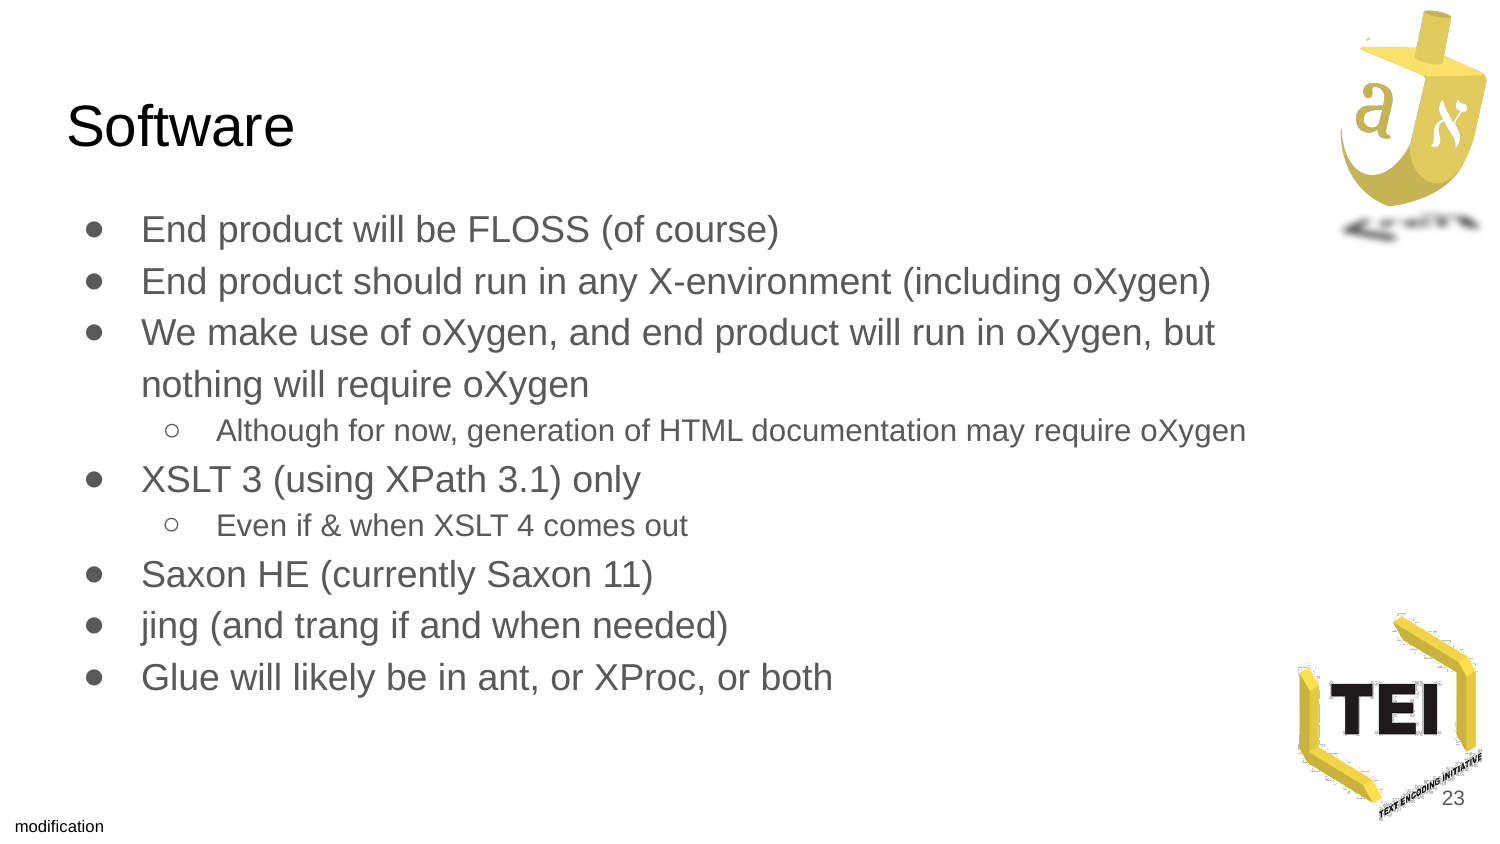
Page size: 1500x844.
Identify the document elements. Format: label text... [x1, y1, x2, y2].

title Software [51, 72, 1449, 167]
text_box modification [0, 810, 136, 844]
slide_number <number> [1389, 764, 1480, 830]
list End product will be FLOSS (of course) End product should run in any X-environment (including oXygen) We make use of oXygen, and end product will run in oXygen, but nothing will require oXygen Although for now, generation of HTML documentation may require oXygen XSLT 3 (using XPath 3.1) only Even if & when XSLT 4 comes out Saxon HE (currently Saxon 11) jing (and trang if and when needed) Glue will likely be in ant, or XProc, or both [51, 183, 1351, 744]
picture [1275, 604, 1500, 830]
picture [1324, 0, 1497, 250]
